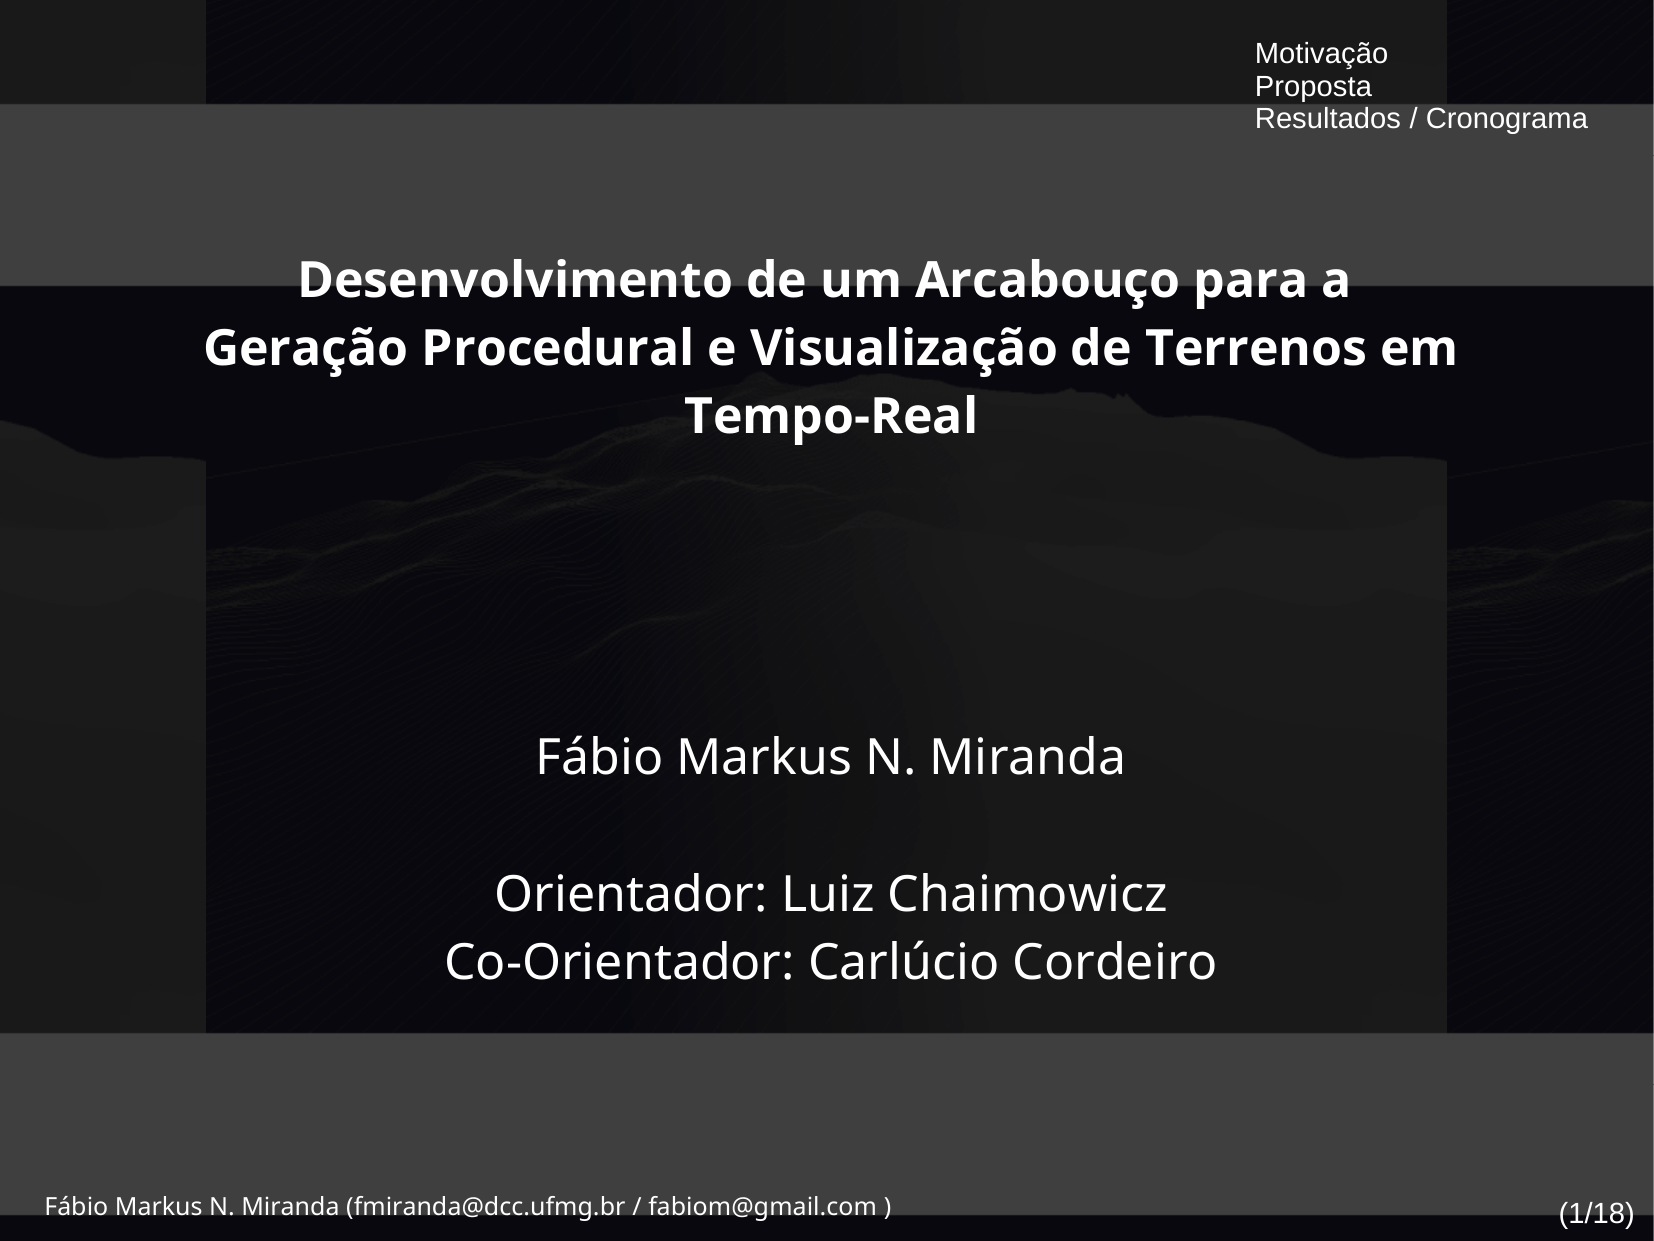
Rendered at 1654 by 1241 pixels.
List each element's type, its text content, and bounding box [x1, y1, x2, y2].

text_box Desenvolvimento de um Arcabouço para a Geração Procedural e Visualização de Terrenos em Tempo-Real Fábio Markus N. Miranda Orientador: Luiz Chaimowicz Co-Orientador: Carlúcio Cordeiro [147, 236, 1516, 1156]
picture [0, 0, 1654, 1241]
text_box Fábio Markus N. Miranda (fmiranda@dcc.ufmg.br / fabiom@gmail.com ) [29, 1181, 975, 1227]
text_box Motivação Proposta Resultados / Cronograma [1240, 29, 1604, 143]
text_box (1/18) [1535, 1189, 1654, 1237]
